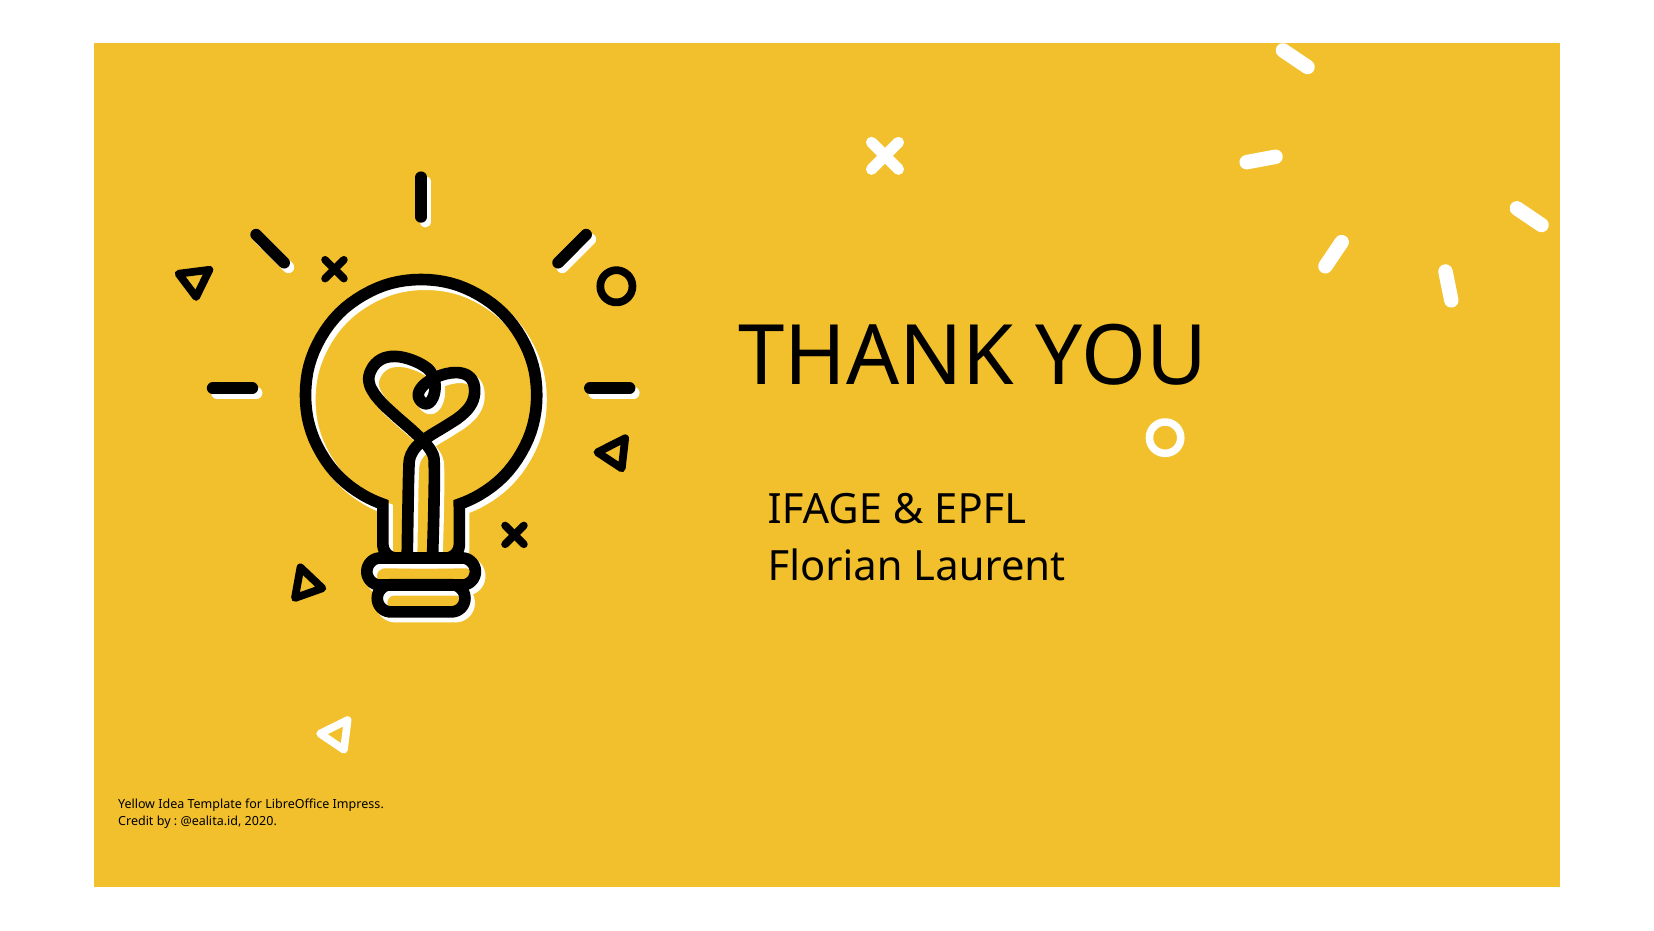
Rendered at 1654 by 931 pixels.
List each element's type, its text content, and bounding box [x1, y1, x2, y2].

title IFAGE & EPFL Florian Laurent [767, 481, 1342, 591]
title THANK YOU [738, 295, 1459, 409]
title Yellow Idea Template for LibreOffice Impress. Credit by : @ealita.id, 2020. [118, 767, 384, 857]
